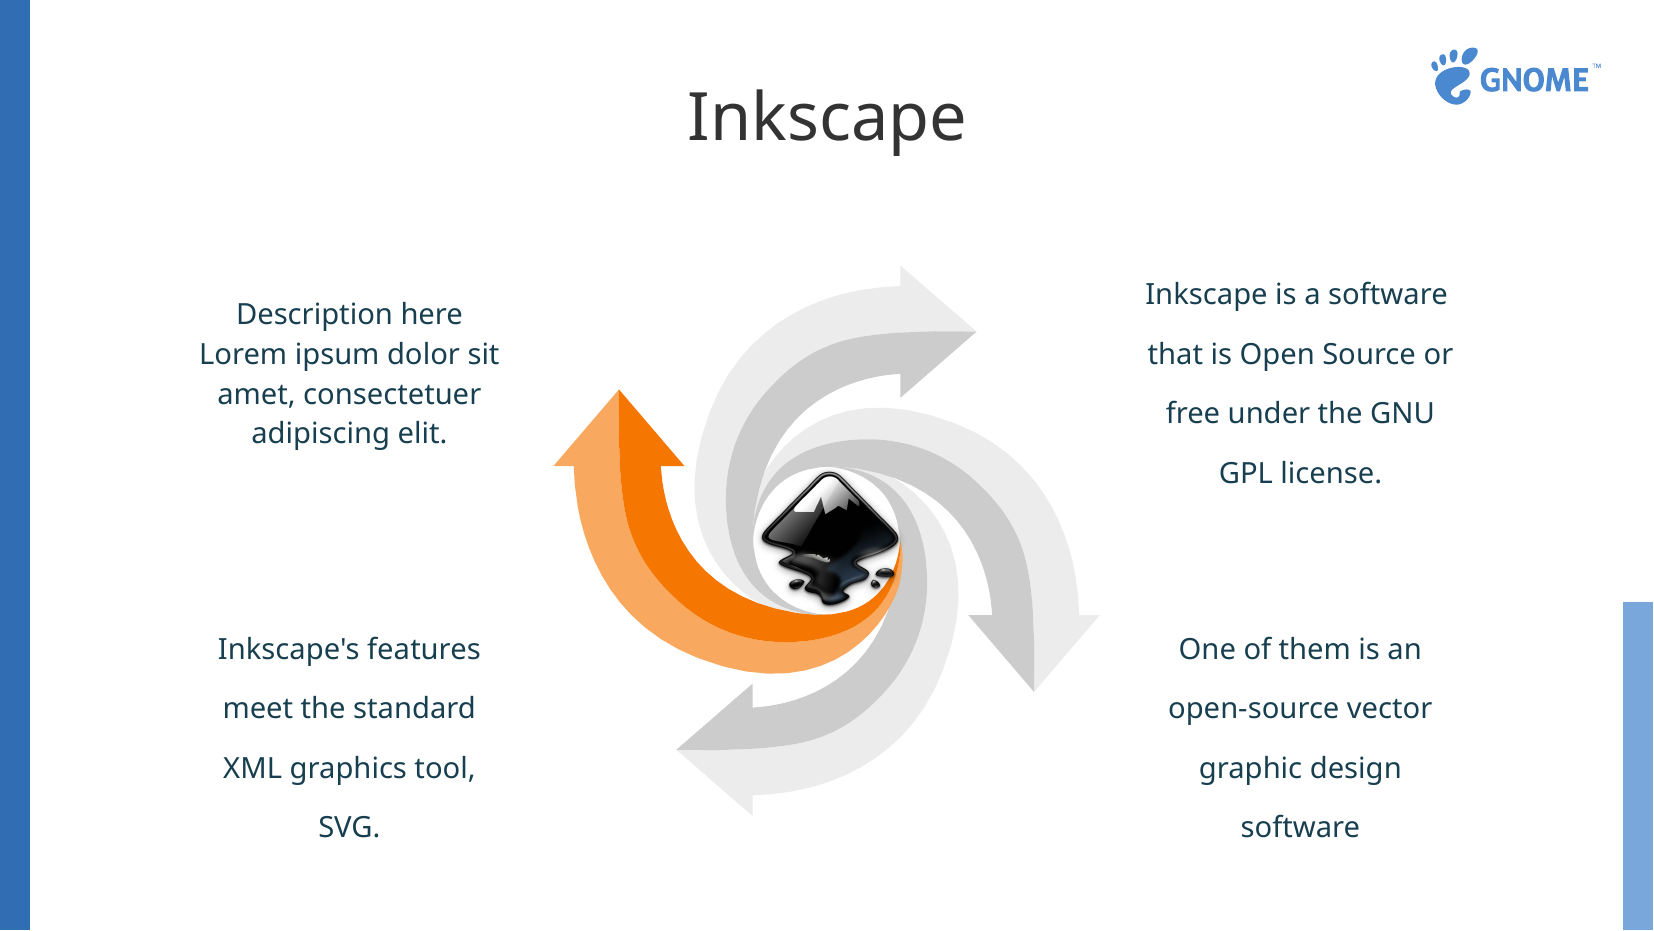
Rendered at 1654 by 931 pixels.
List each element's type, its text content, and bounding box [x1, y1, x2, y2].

title Inkscape [64, 37, 1591, 193]
text_box Inkscape is a software that is Open Source or free under the GNU GPL license. [1141, 245, 1460, 501]
text_box One of them is an open-source vector graphic design software [1141, 599, 1460, 855]
text_box [770, 407, 1100, 692]
text_box Description here Lorem ipsum dolor sit amet, consectetuer adipiscing elit. [190, 245, 509, 501]
text_box Inkscape's features meet the standard XML graphics tool, SVG. [190, 599, 509, 855]
text_box [676, 487, 959, 816]
text_box [553, 265, 977, 674]
picture [752, 463, 908, 618]
